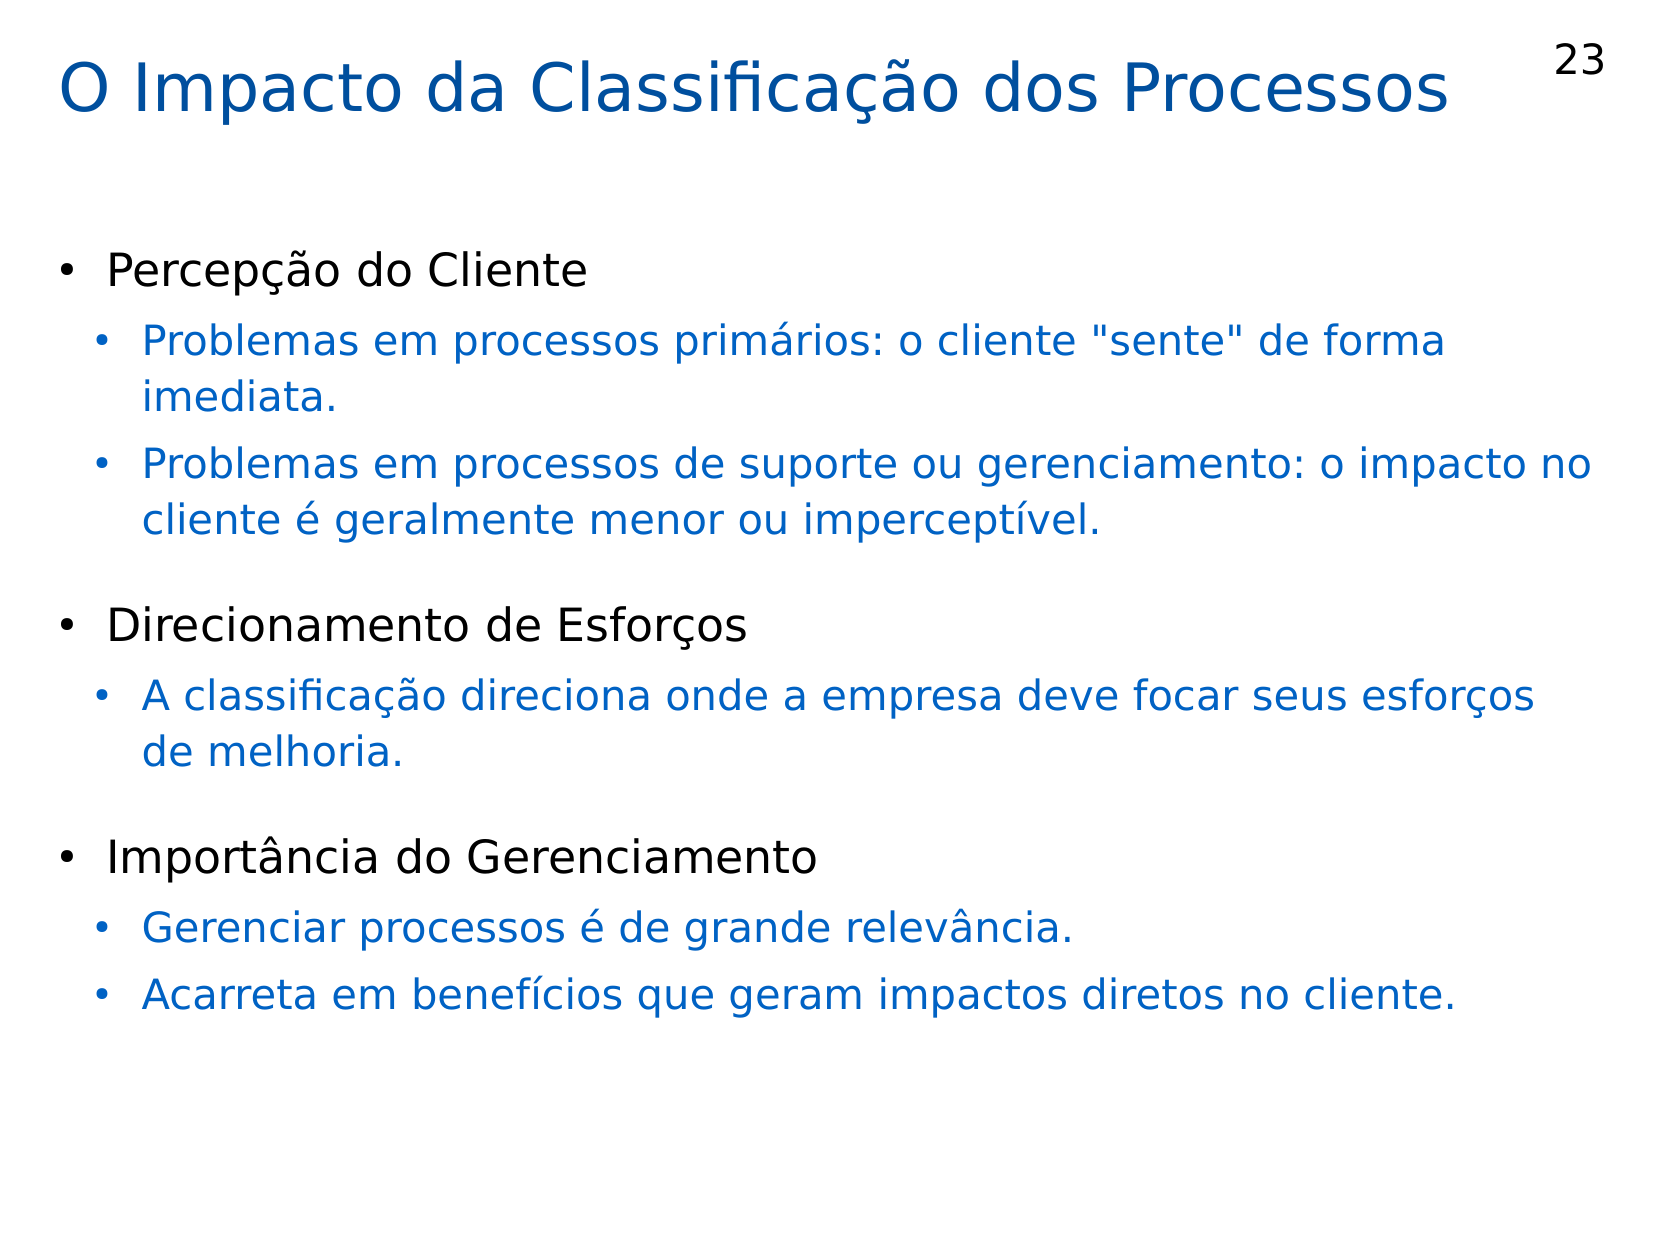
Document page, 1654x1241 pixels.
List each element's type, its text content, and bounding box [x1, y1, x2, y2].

title O Impacto da Classificação dos Processos [59, 29, 1506, 148]
list Percepção do Cliente Problemas em processos primários: o cliente "sente" de forma imediata. Problemas em processos de suporte ou gerenciamento: o impacto no cliente é geralmente menor ou imperceptível. Direcionamento de Esforços A classificação direciona onde a empresa deve focar seus esforços de melhoria. Importância do Gerenciamento Gerenciar processos é de grande relevância. Acarreta em benefícios que geram impactos diretos no cliente. [59, 236, 1595, 1211]
